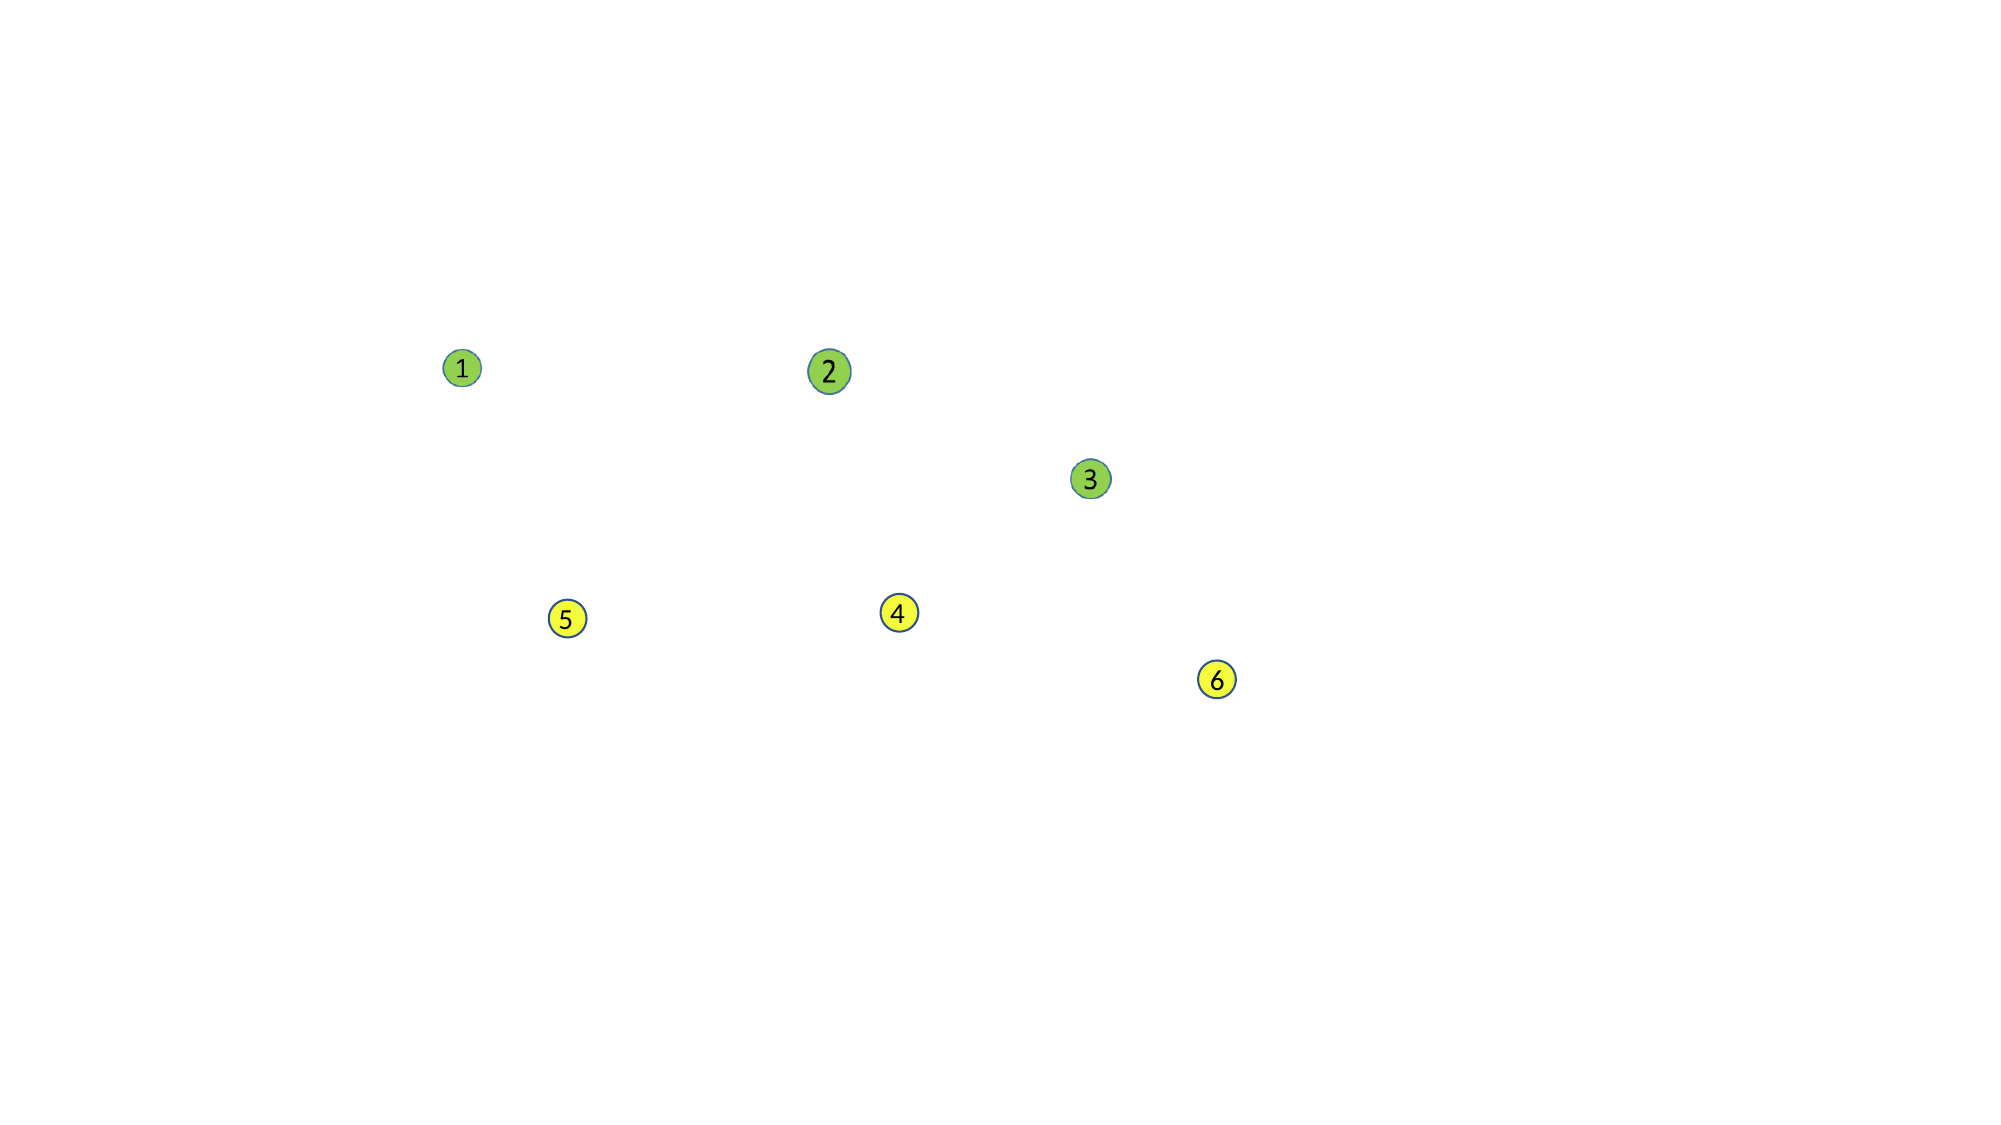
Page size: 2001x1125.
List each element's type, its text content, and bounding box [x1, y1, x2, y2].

text_box 5 [543, 593, 592, 644]
text_box 4 [875, 587, 924, 638]
picture [801, 337, 857, 413]
picture [436, 340, 488, 413]
picture [1063, 449, 1117, 516]
text_box 6 [1194, 653, 1239, 705]
